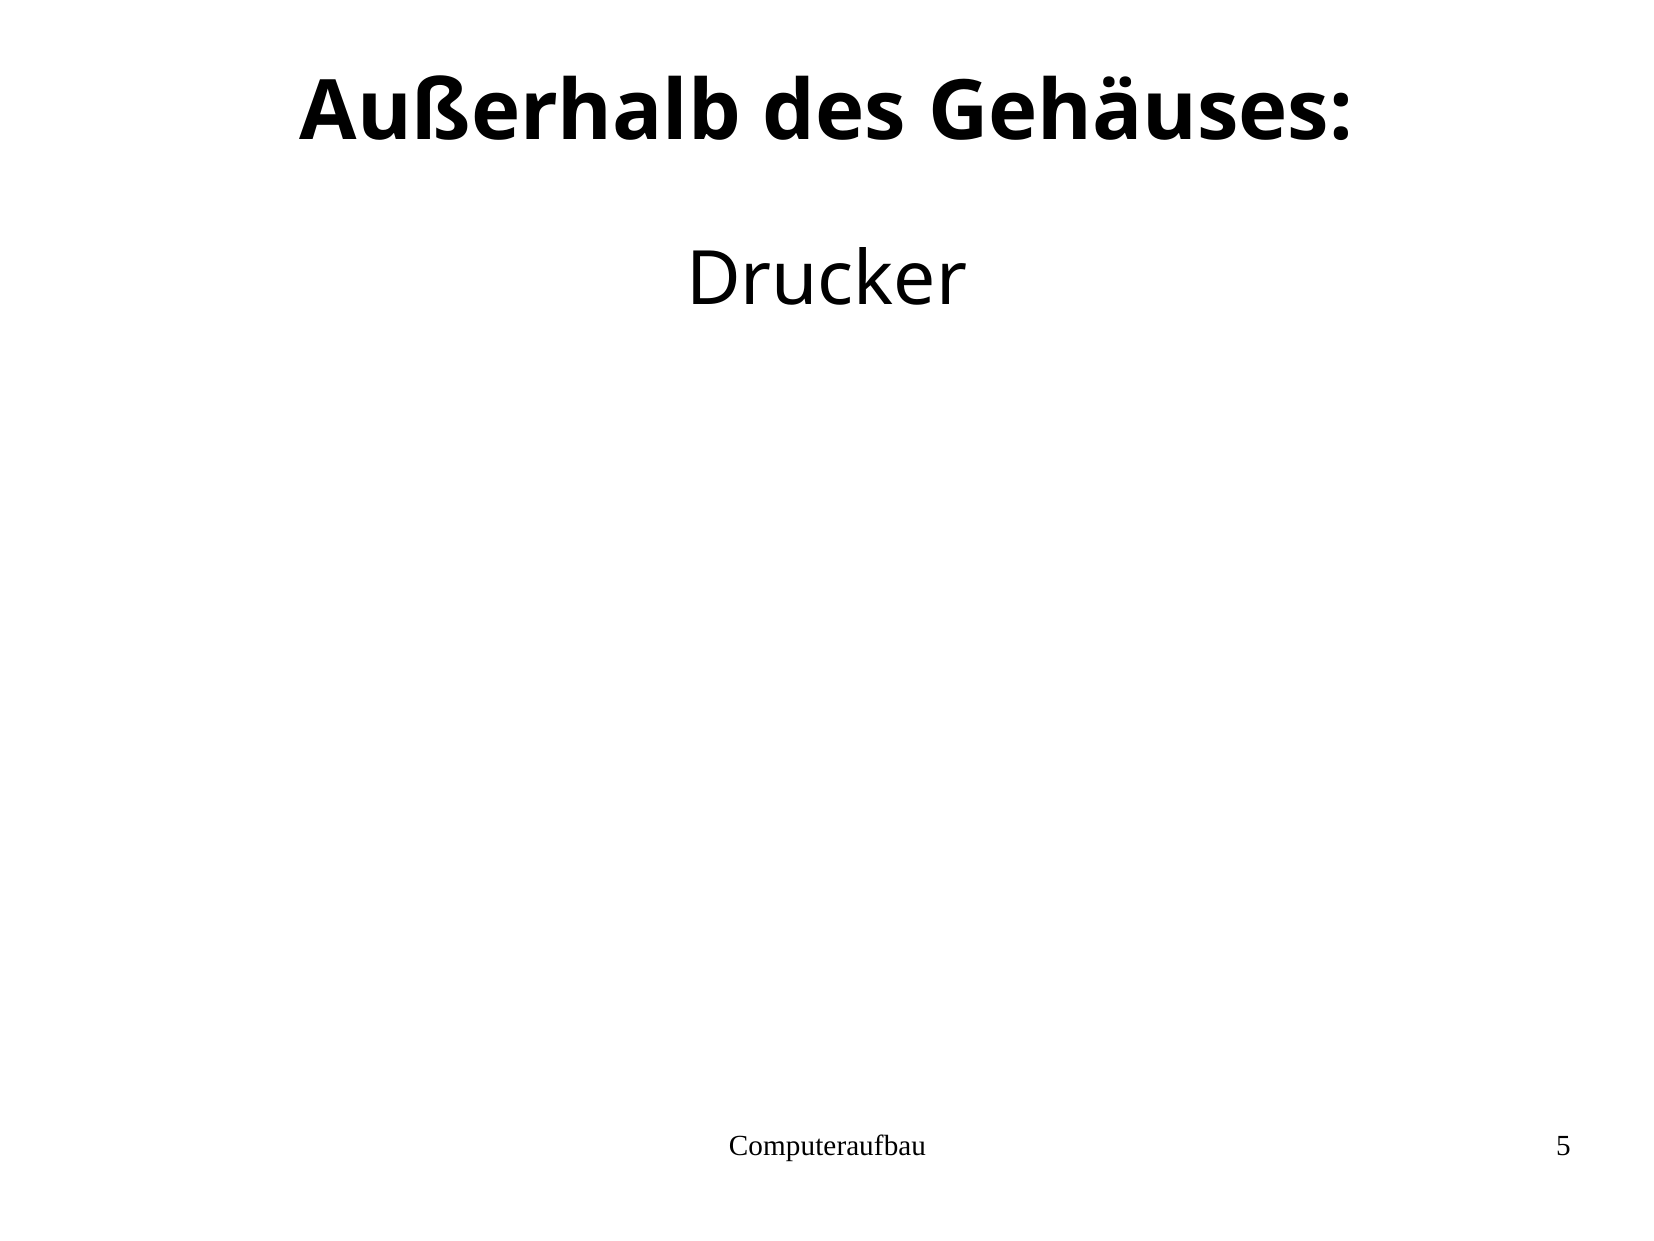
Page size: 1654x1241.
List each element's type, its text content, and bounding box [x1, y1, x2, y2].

title Außerhalb des Gehäuses: [82, 49, 1571, 166]
list Drucker [82, 224, 1571, 1111]
